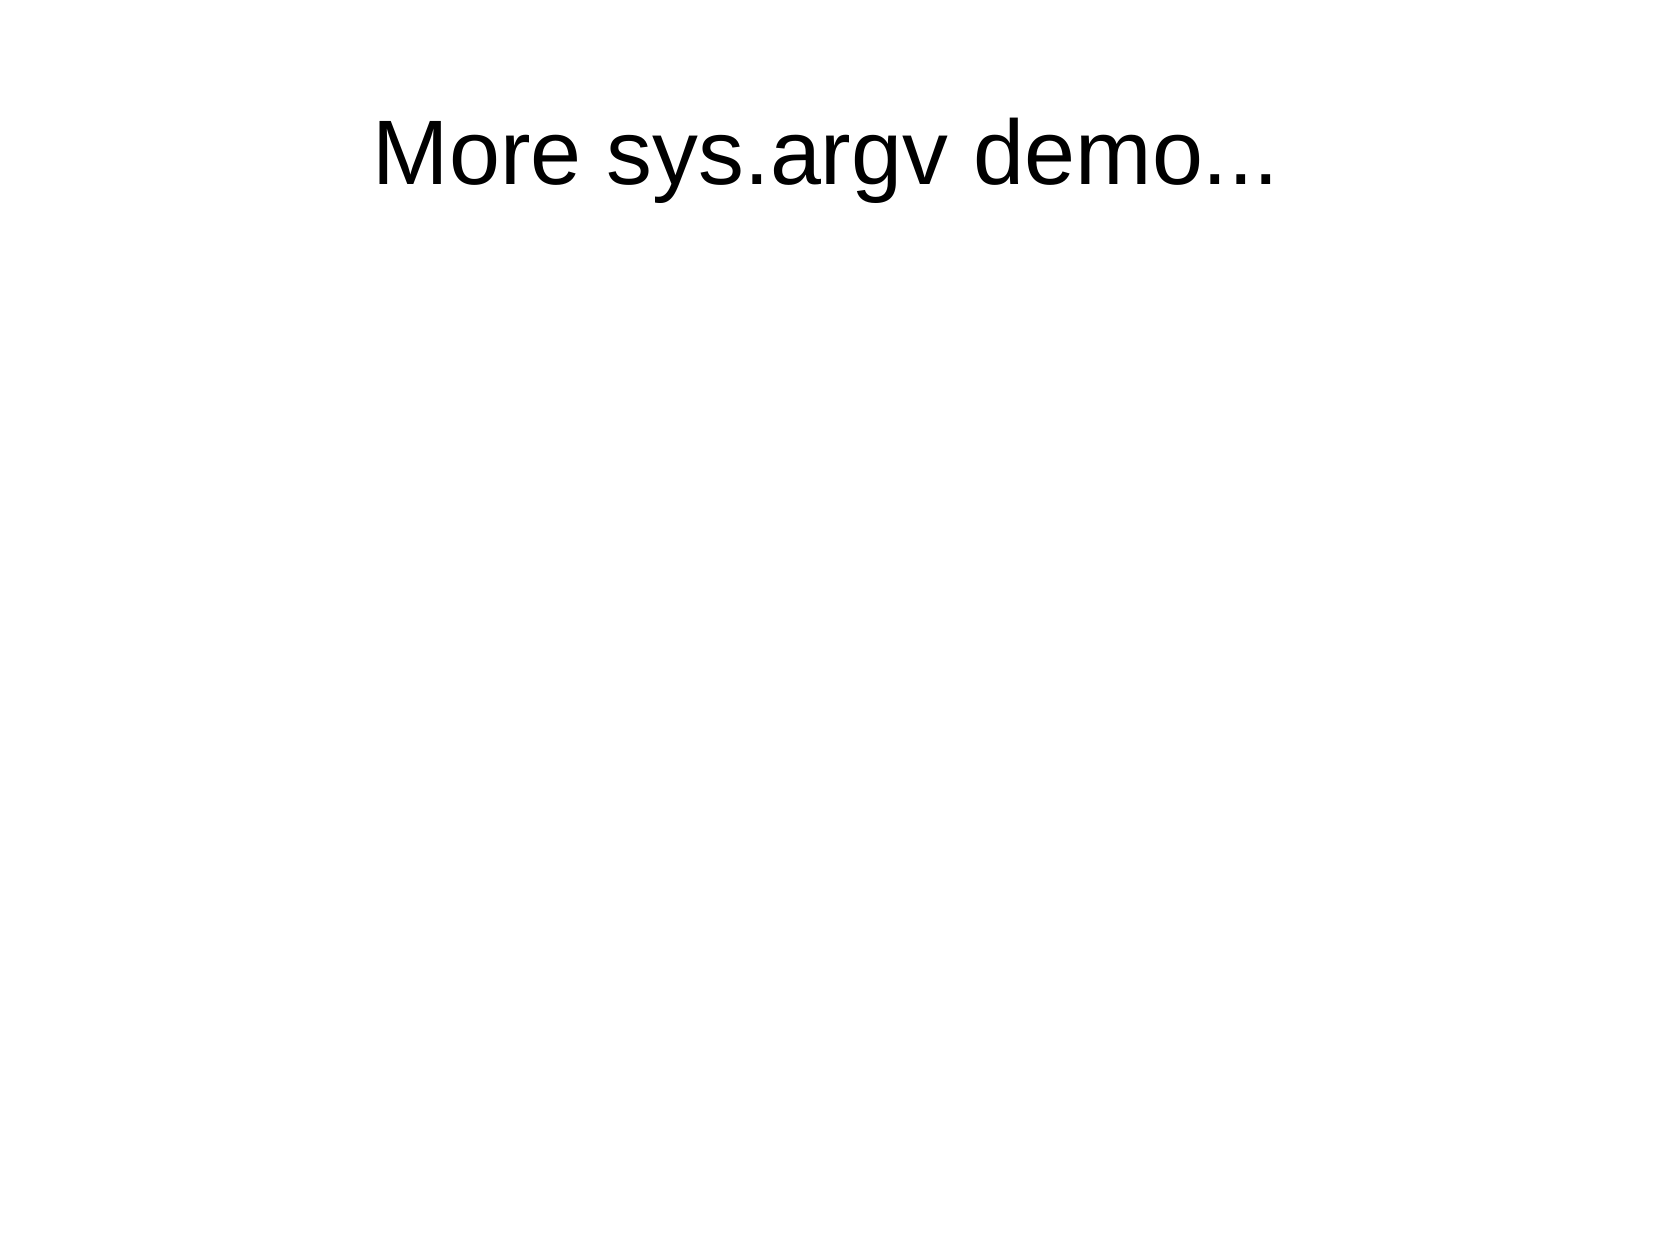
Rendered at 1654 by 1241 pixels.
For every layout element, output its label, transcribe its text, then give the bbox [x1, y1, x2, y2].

title More sys.argv demo... [82, 49, 1571, 257]
